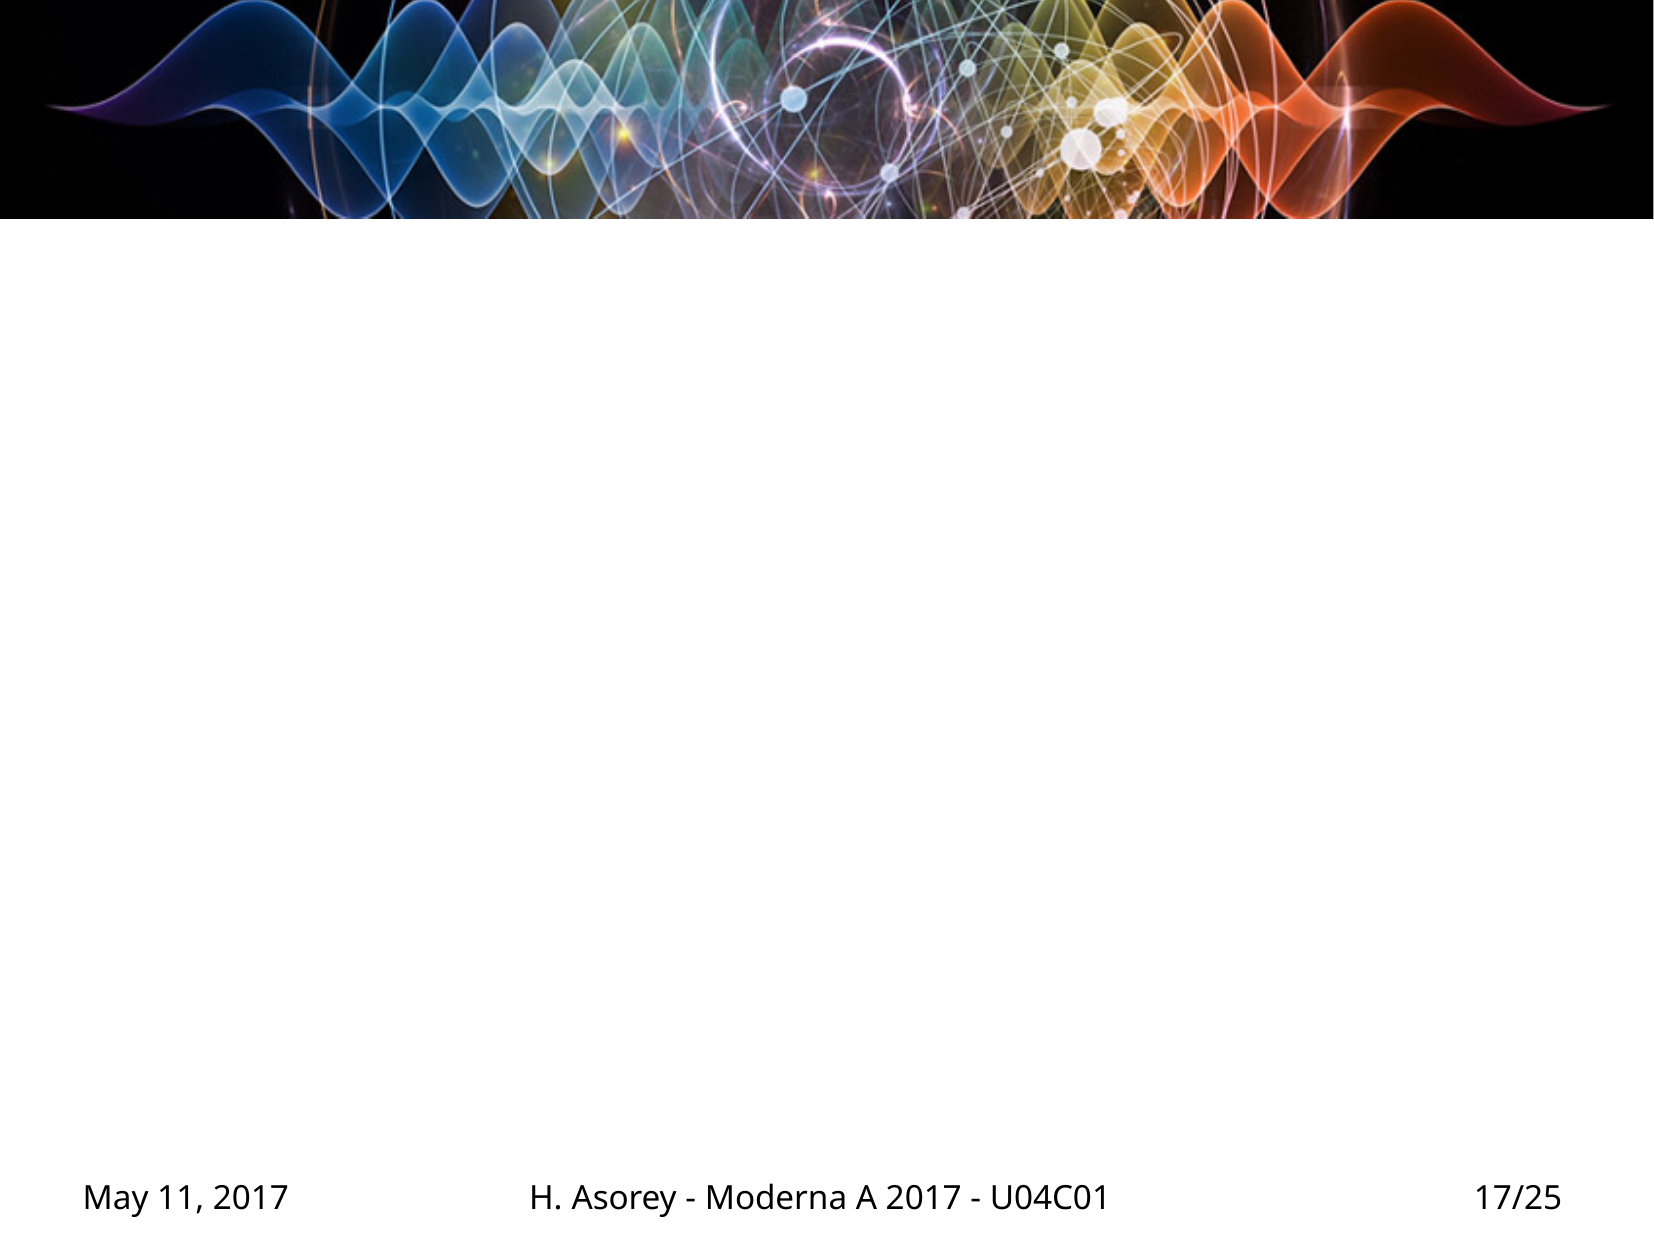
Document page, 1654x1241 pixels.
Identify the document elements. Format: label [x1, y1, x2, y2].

picture [0, 0, 1654, 219]
